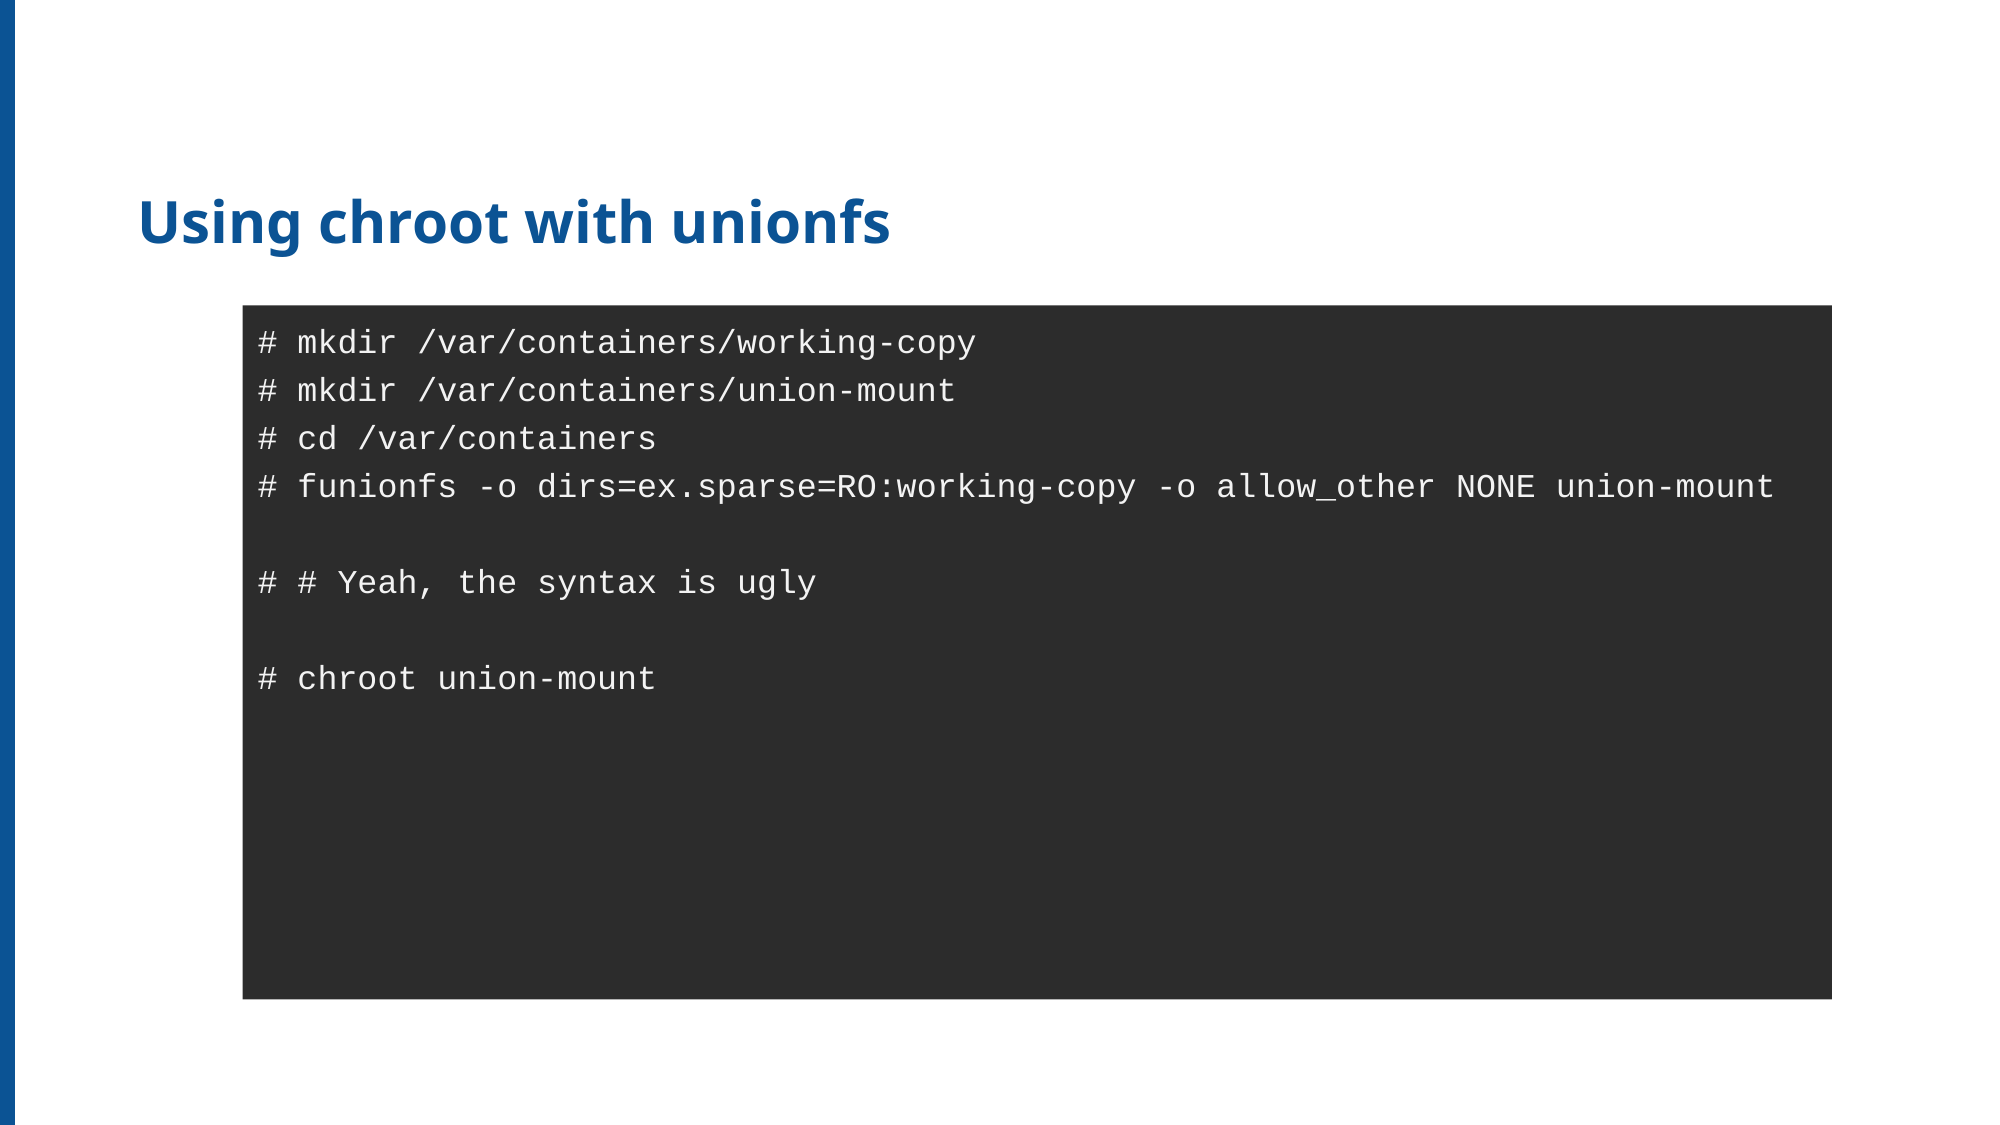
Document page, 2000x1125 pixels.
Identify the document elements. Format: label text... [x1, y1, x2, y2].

text_box # mkdir /var/containers/working-copy # mkdir /var/containers/union-mount # cd /var/containers # funionfs -o dirs=ex.sparse=RO:working-copy -o allow_other NONE union-mount # # Yeah, the syntax is ugly # chroot union-mount [242, 305, 1832, 1000]
text_box Using chroot with unionfs [122, 177, 910, 264]
